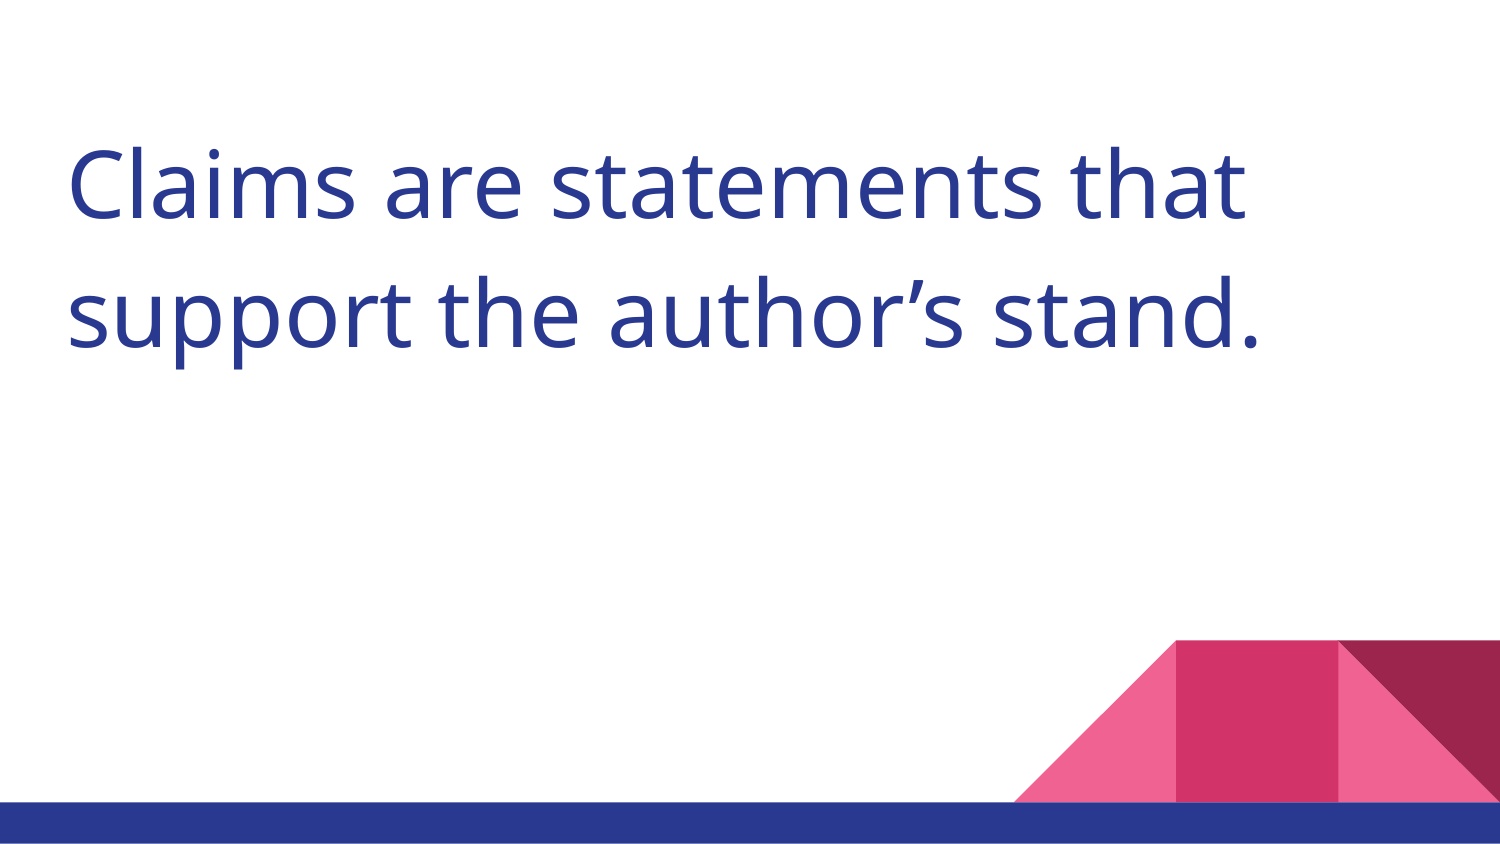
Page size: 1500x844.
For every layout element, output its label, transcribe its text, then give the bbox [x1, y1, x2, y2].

list Claims are statements that support the author’s stand. [51, 92, 1449, 750]
